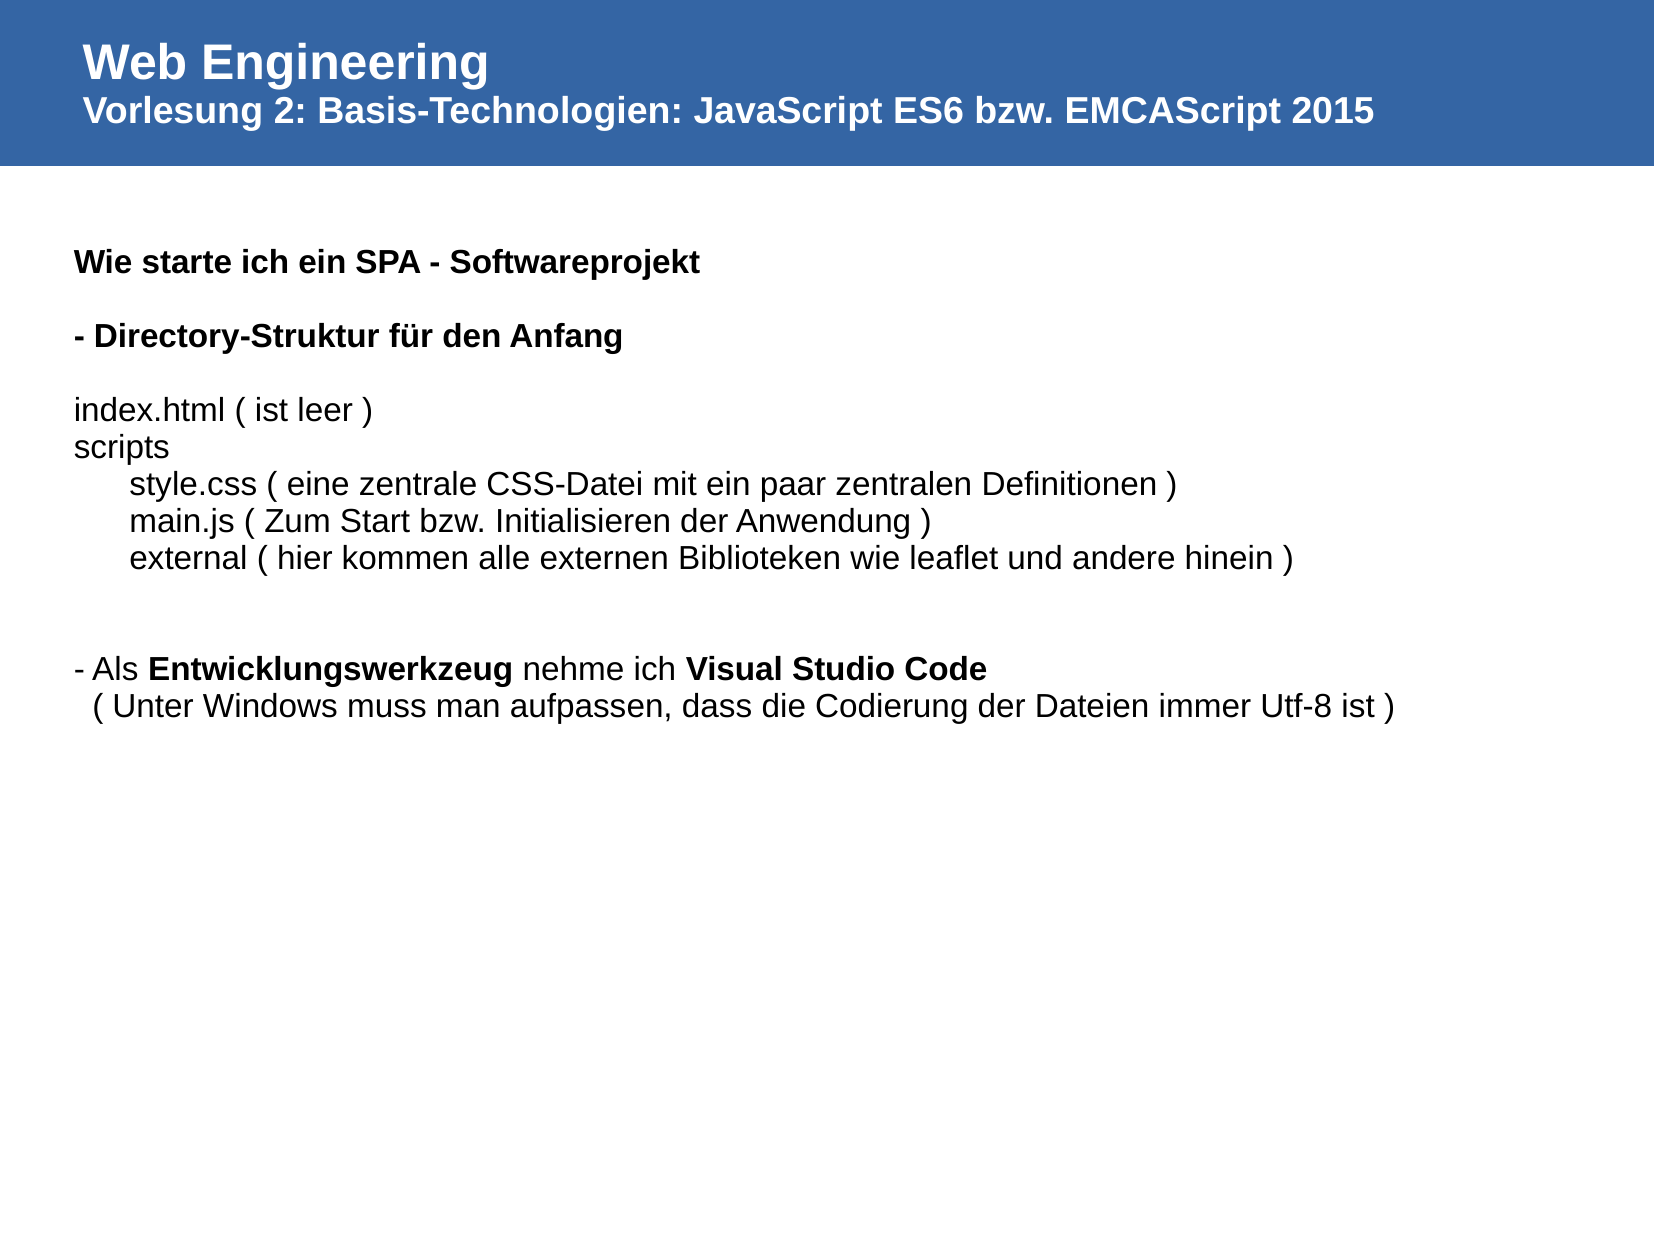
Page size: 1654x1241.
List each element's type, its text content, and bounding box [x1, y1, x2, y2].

title Web Engineering Vorlesung 2: Basis-Technologien: JavaScript ES6 bzw. EMCAScript 2015 [82, 0, 1571, 166]
text_box Wie starte ich ein SPA - Softwareprojekt - Directory-Struktur für den Anfang index.html ( ist leer ) scripts style.css ( eine zentrale CSS-Datei mit ein paar zentralen Definitionen ) main.js ( Zum Start bzw. Initialisieren der Anwendung ) external ( hier kommen alle externen Biblioteken wie leaflet und andere hinein ) - Als Entwicklungswerkzeug nehme ich Visual Studio Code ( Unter Windows muss man aufpassen, dass die Codierung der Dateien immer Utf-8 ist ) [59, 236, 1508, 960]
